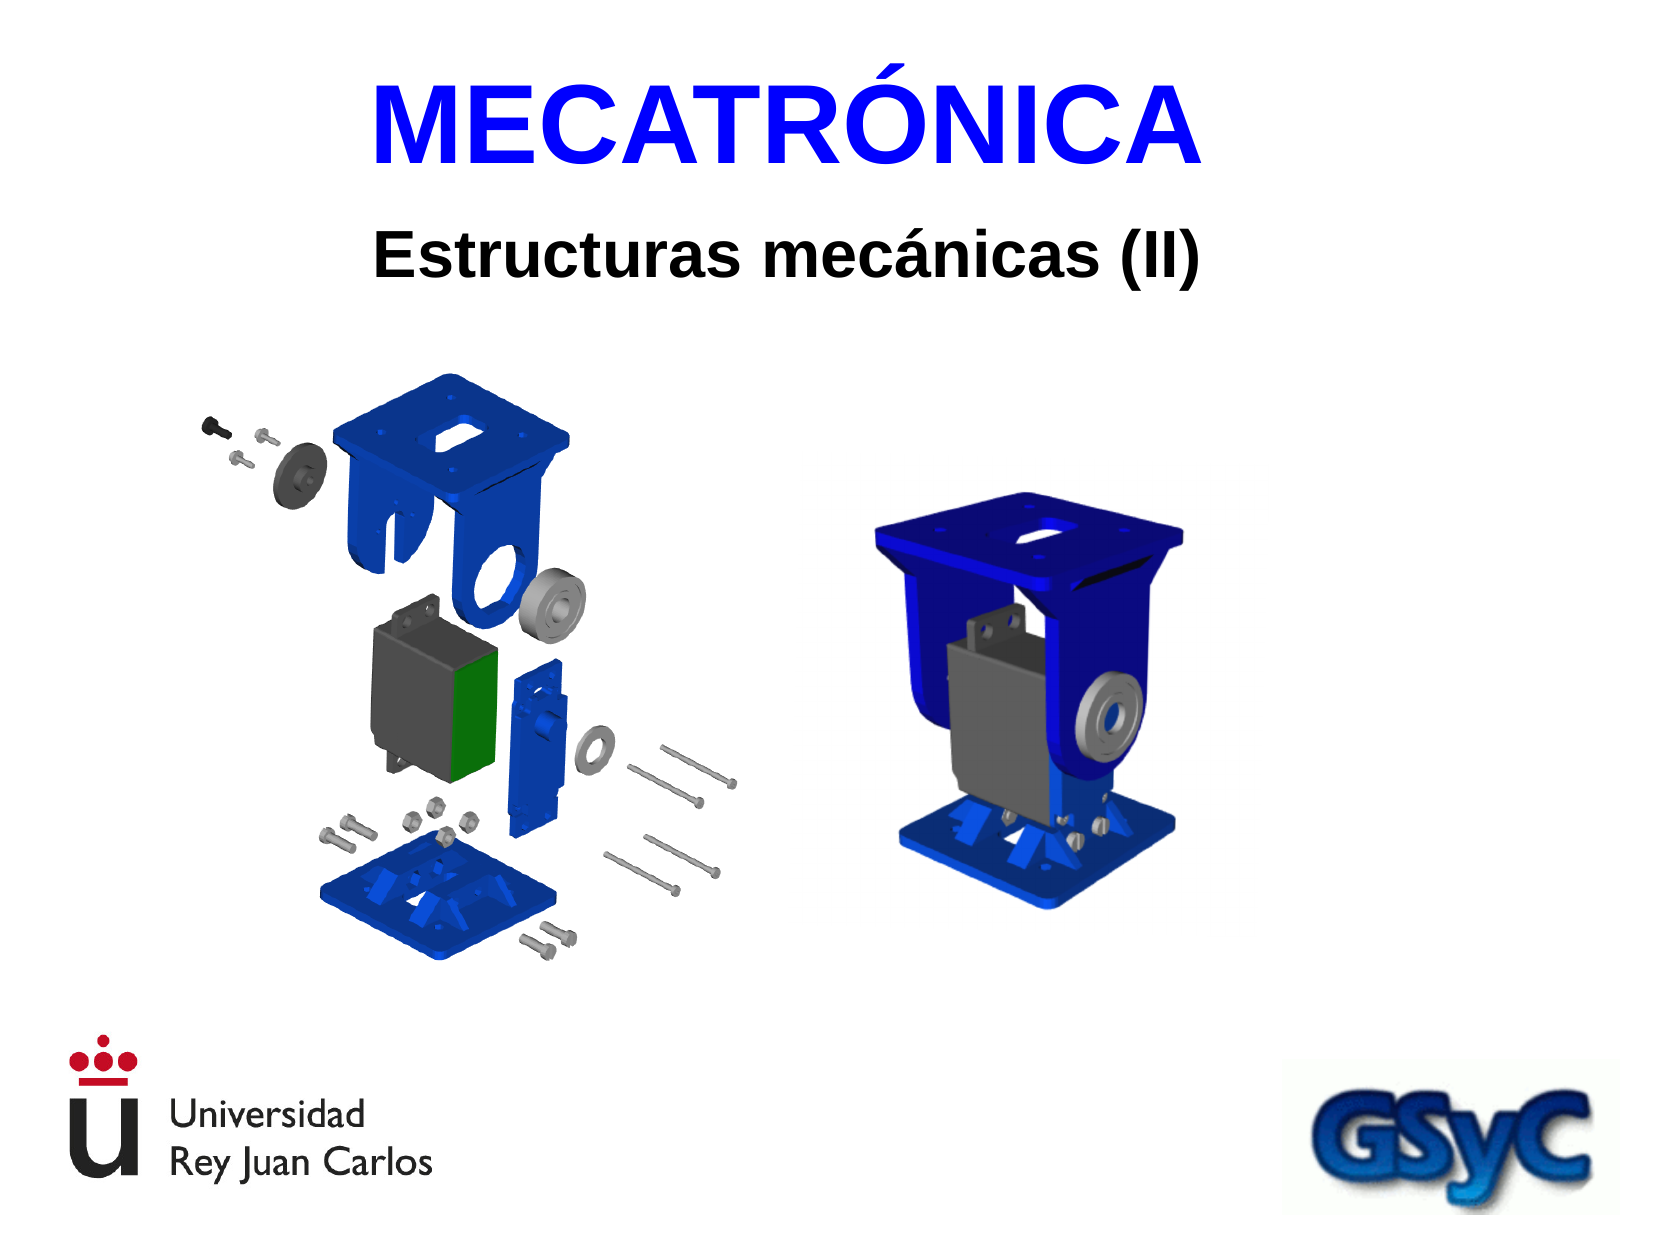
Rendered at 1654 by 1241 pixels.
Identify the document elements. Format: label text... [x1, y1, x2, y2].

title Estructuras mecánicas (II) [330, 211, 1246, 330]
picture [181, 359, 751, 976]
picture [45, 1019, 451, 1197]
title MECATRÓNICA [45, 39, 1531, 211]
picture [788, 452, 1269, 937]
picture [1282, 1059, 1621, 1216]
